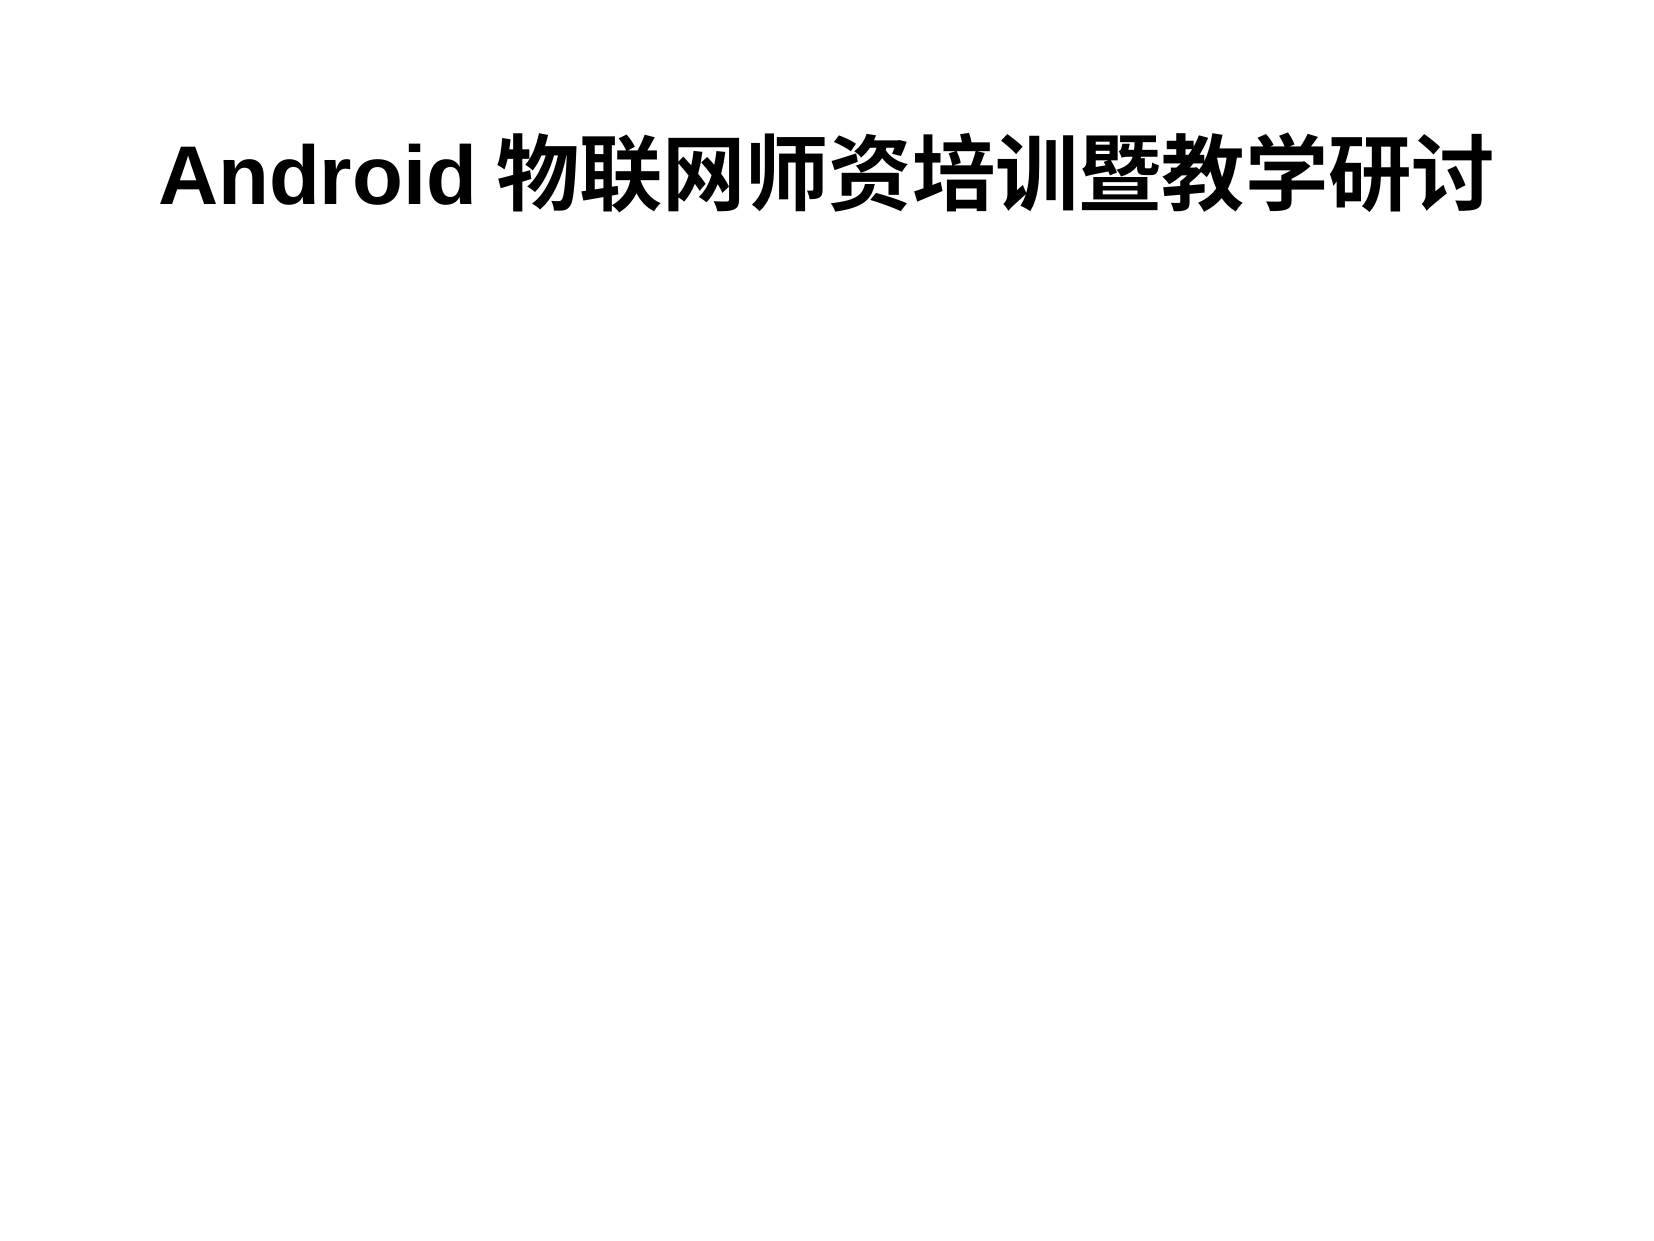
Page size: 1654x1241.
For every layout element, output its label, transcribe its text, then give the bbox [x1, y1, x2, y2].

title Android物联网师资培训暨教学研讨 [82, 49, 1571, 257]
